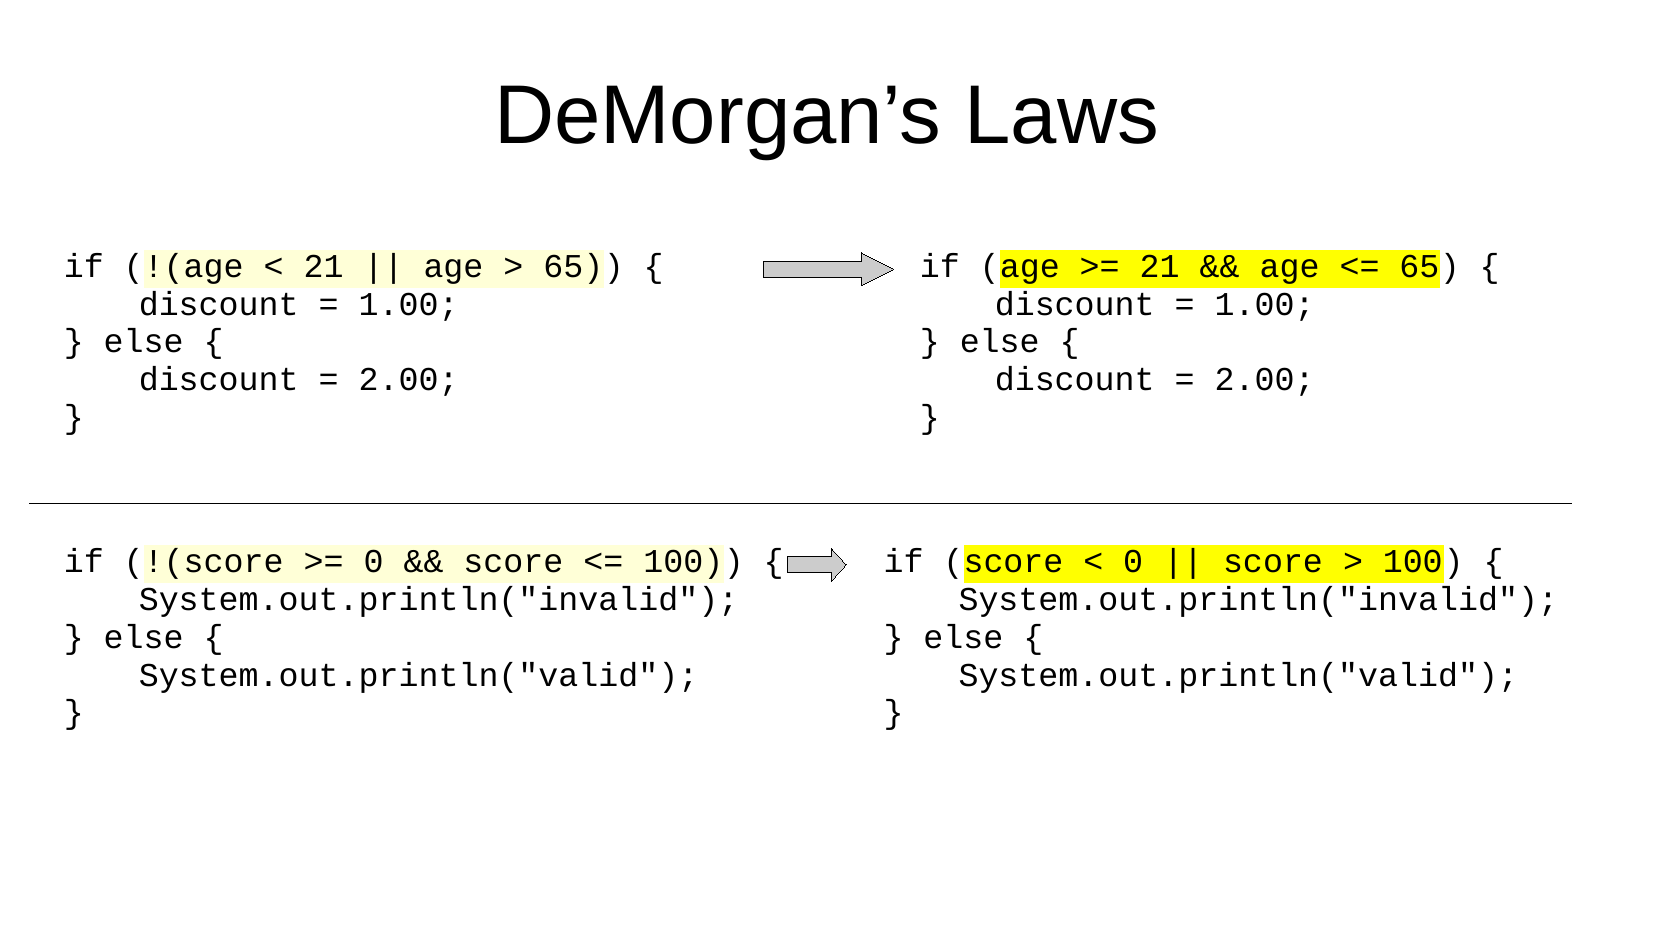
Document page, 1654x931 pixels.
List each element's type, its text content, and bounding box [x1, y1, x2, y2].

text_box [787, 548, 847, 582]
text_box if (score < 0 || score > 100) { System.out.println("invalid"); } else { System.out.println("valid"); } [868, 537, 1574, 742]
text_box if (!(age < 21 || age > 65)) { discount = 1.00; } else { discount = 2.00; } [48, 242, 679, 446]
text_box if (!(score >= 0 && score <= 100)) { System.out.println("invalid"); } else { System.out.println("valid"); } [48, 537, 799, 742]
title DeMorgan’s Laws [82, 37, 1571, 193]
text_box if (age >= 21 && age <= 65) { discount = 1.00; } else { discount = 2.00; } [905, 242, 1515, 446]
text_box [763, 252, 894, 286]
